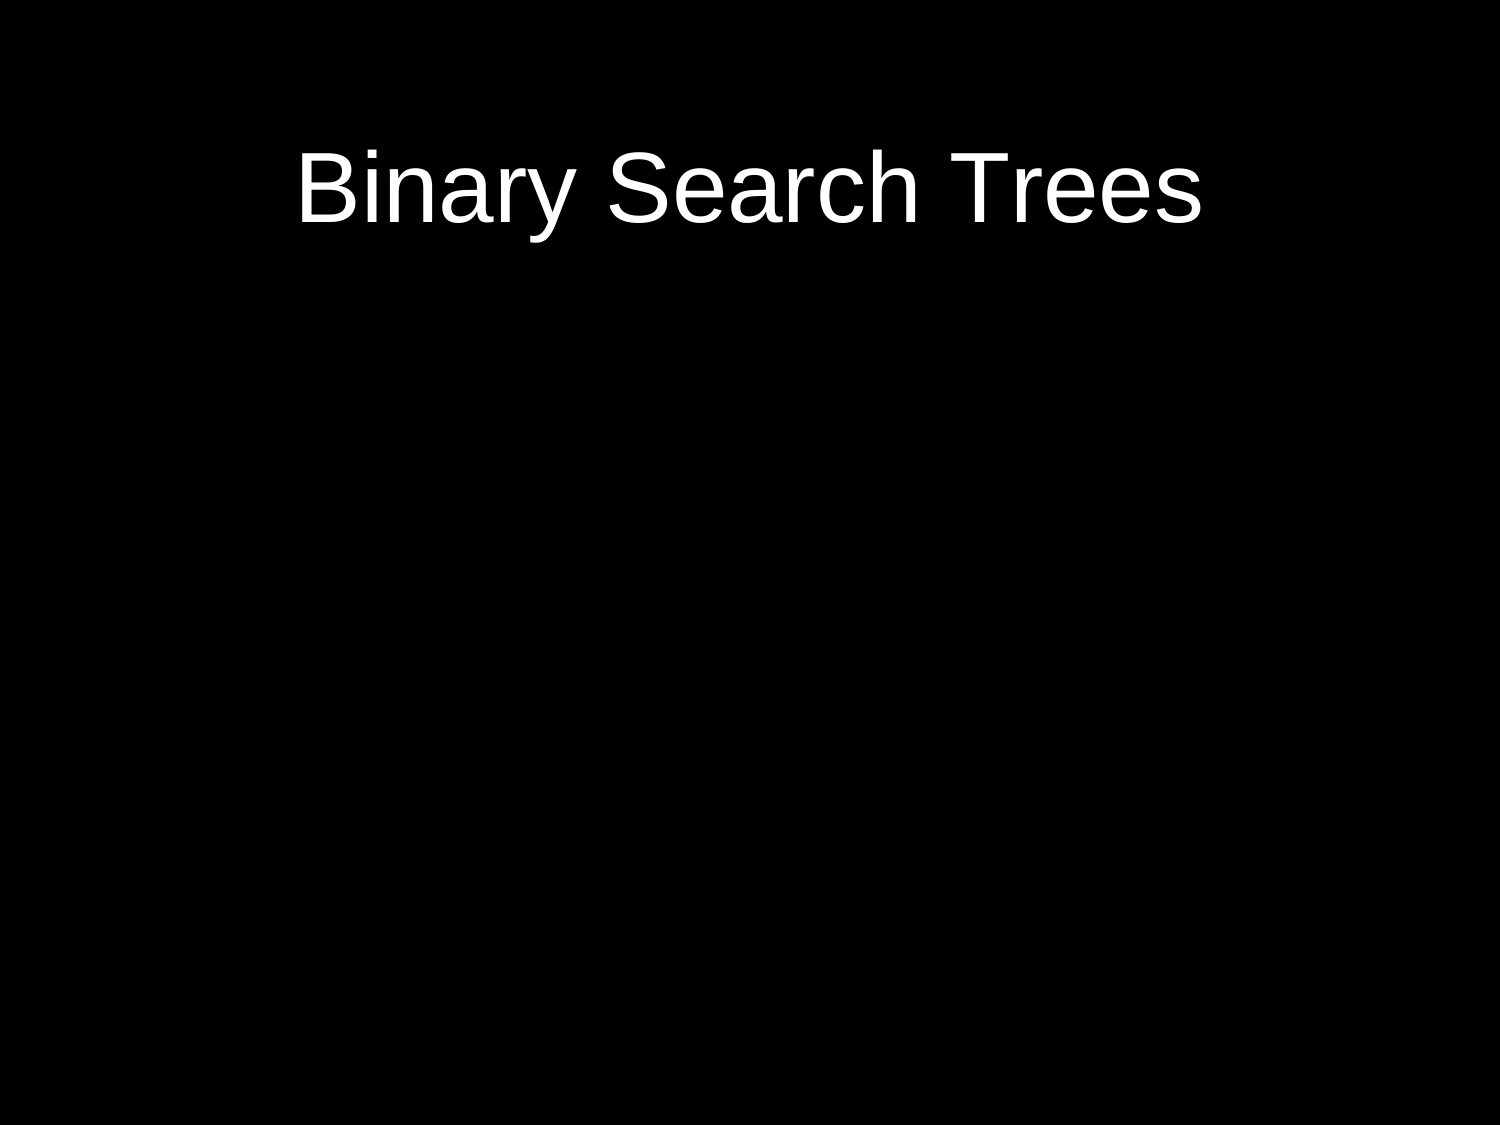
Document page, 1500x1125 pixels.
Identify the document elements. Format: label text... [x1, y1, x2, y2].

title Binary Search Trees [75, 37, 1426, 338]
